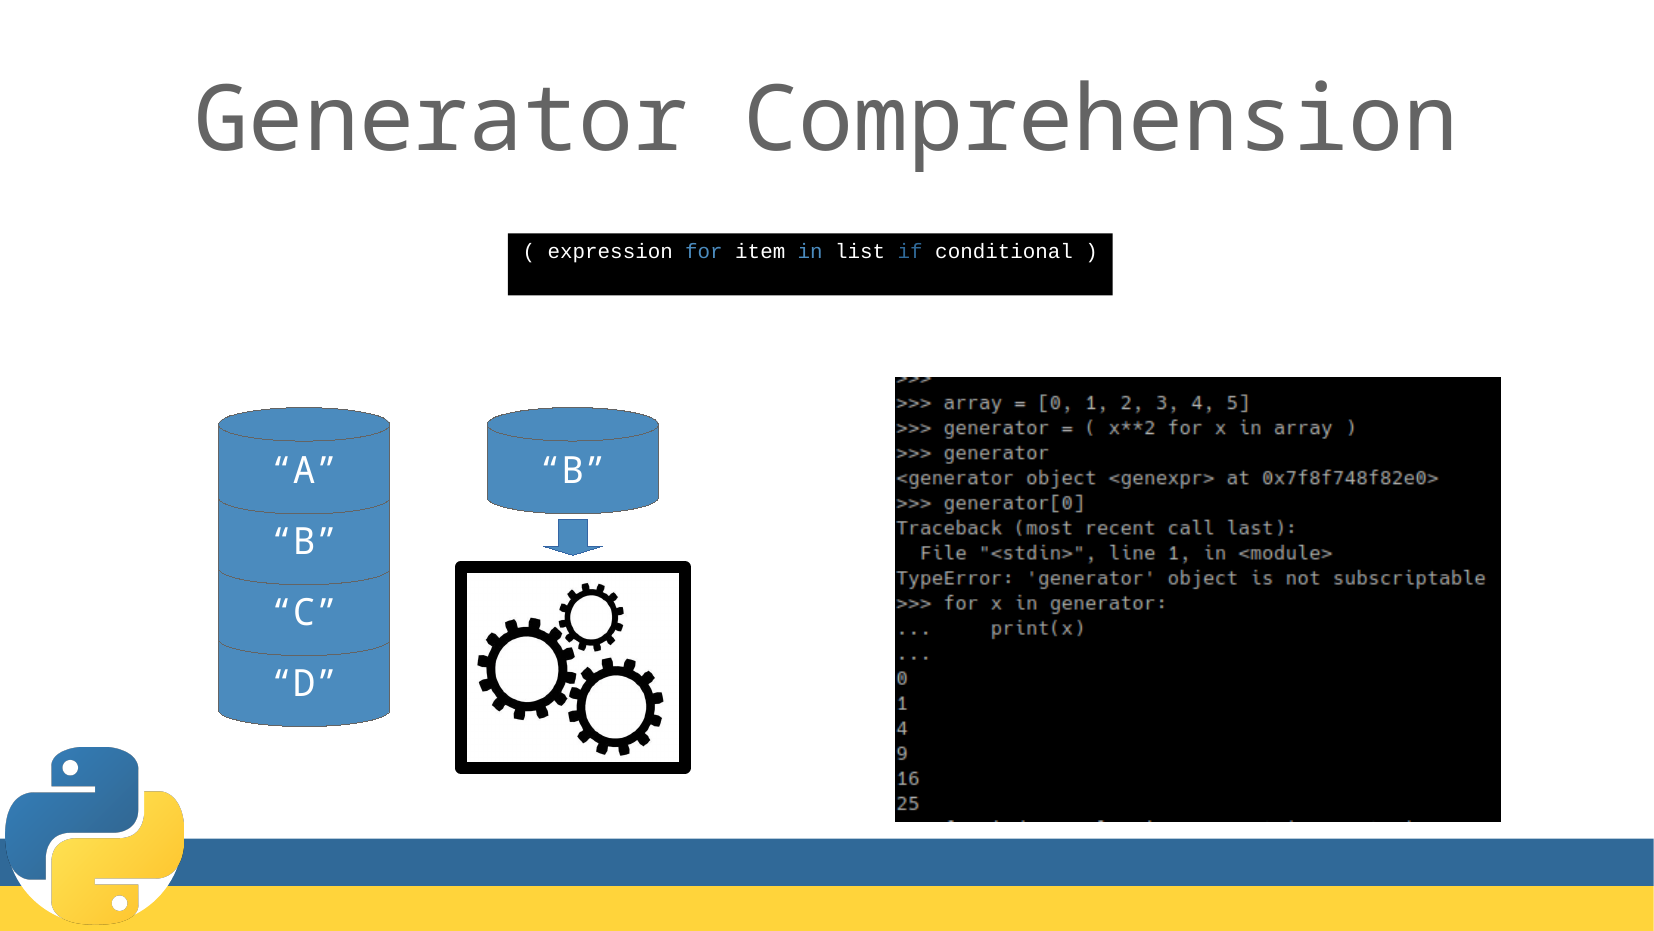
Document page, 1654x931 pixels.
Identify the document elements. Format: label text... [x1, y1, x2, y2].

text_box “C” [218, 570, 390, 656]
picture [895, 377, 1501, 822]
title Generator Comprehension [82, 37, 1571, 193]
text_box “B” [487, 407, 659, 514]
picture [5, 747, 184, 925]
text_box “D” [218, 641, 390, 727]
text_box “B” [218, 499, 390, 585]
text_box [543, 519, 603, 556]
text_box “A” [218, 407, 390, 514]
text_box ( expression for item in list if conditional ) [507, 233, 1113, 296]
picture [466, 572, 680, 762]
